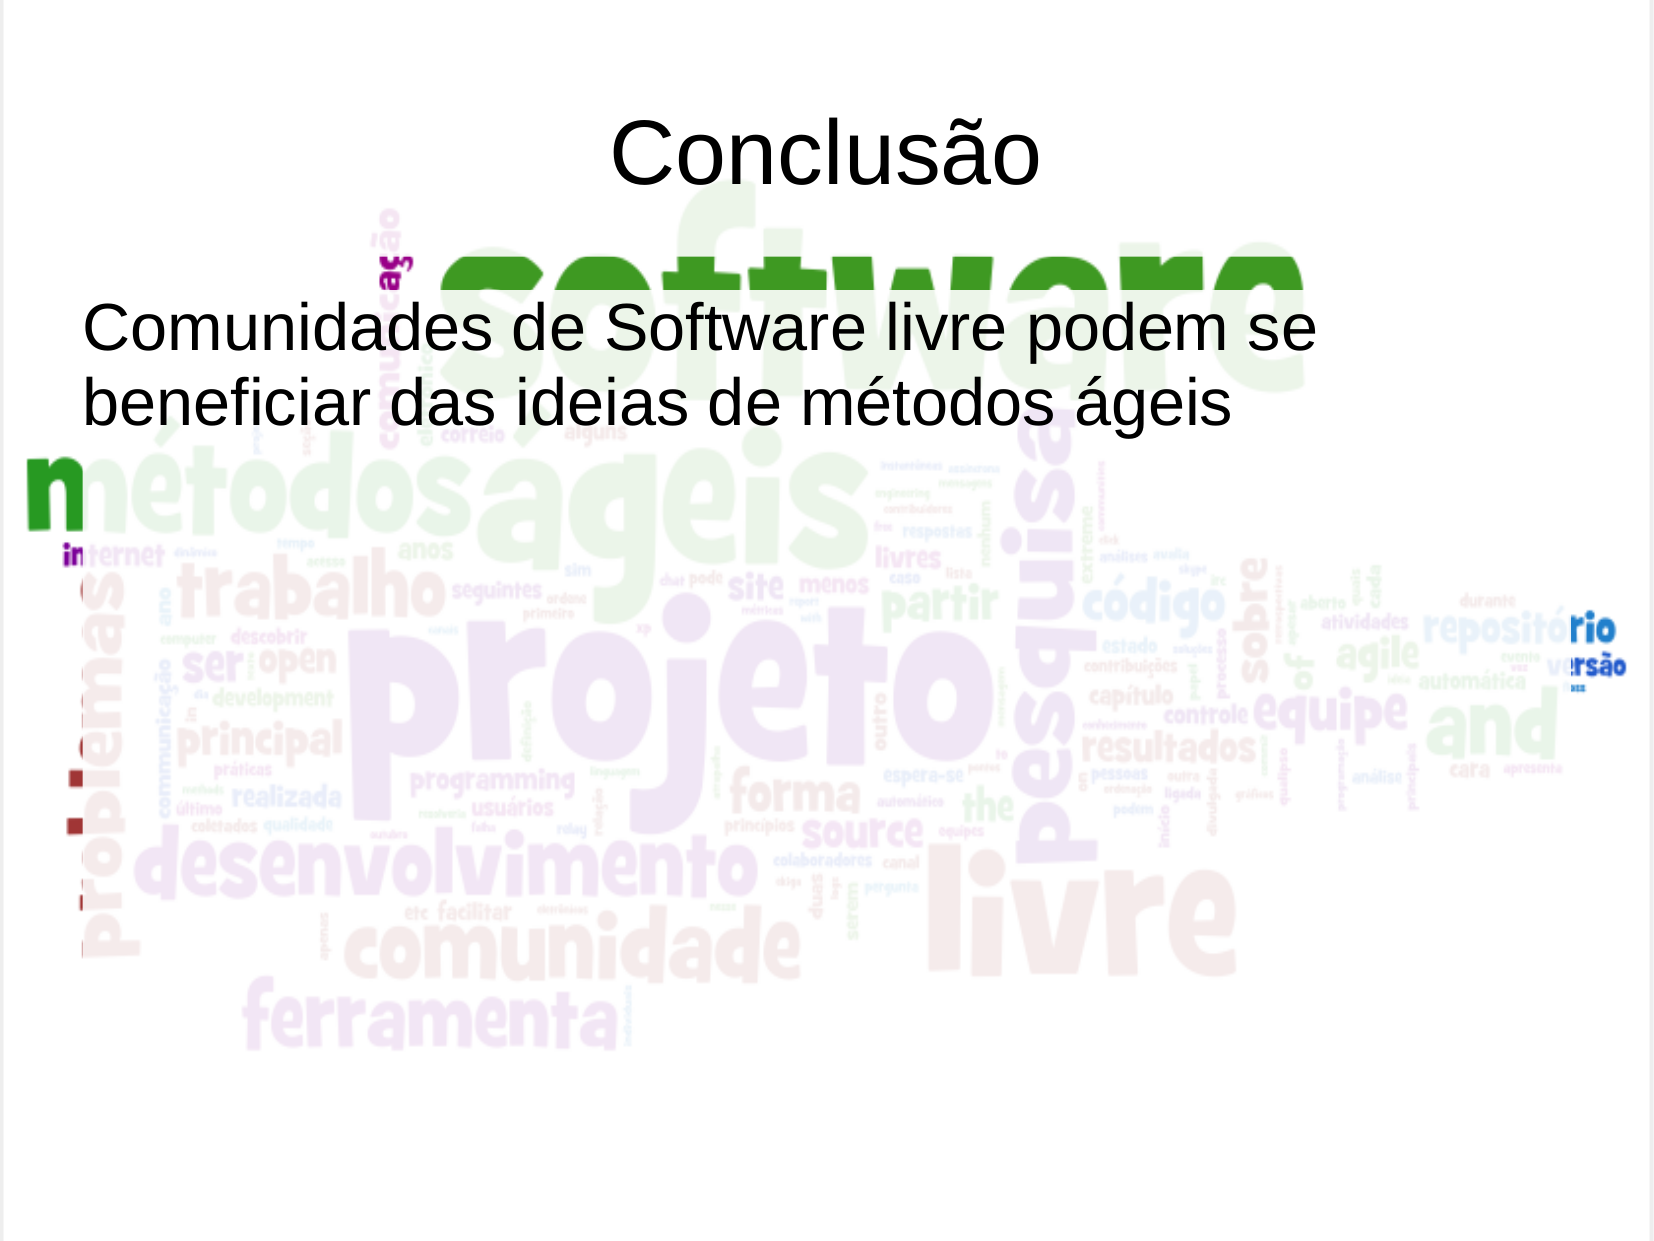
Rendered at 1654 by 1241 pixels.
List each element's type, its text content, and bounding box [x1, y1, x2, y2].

picture [0, 0, 1654, 1241]
title Conclusão [82, 49, 1571, 257]
list Comunidades de Software livre podem se beneficiar das ideias de métodos ágeis [82, 290, 1571, 1094]
